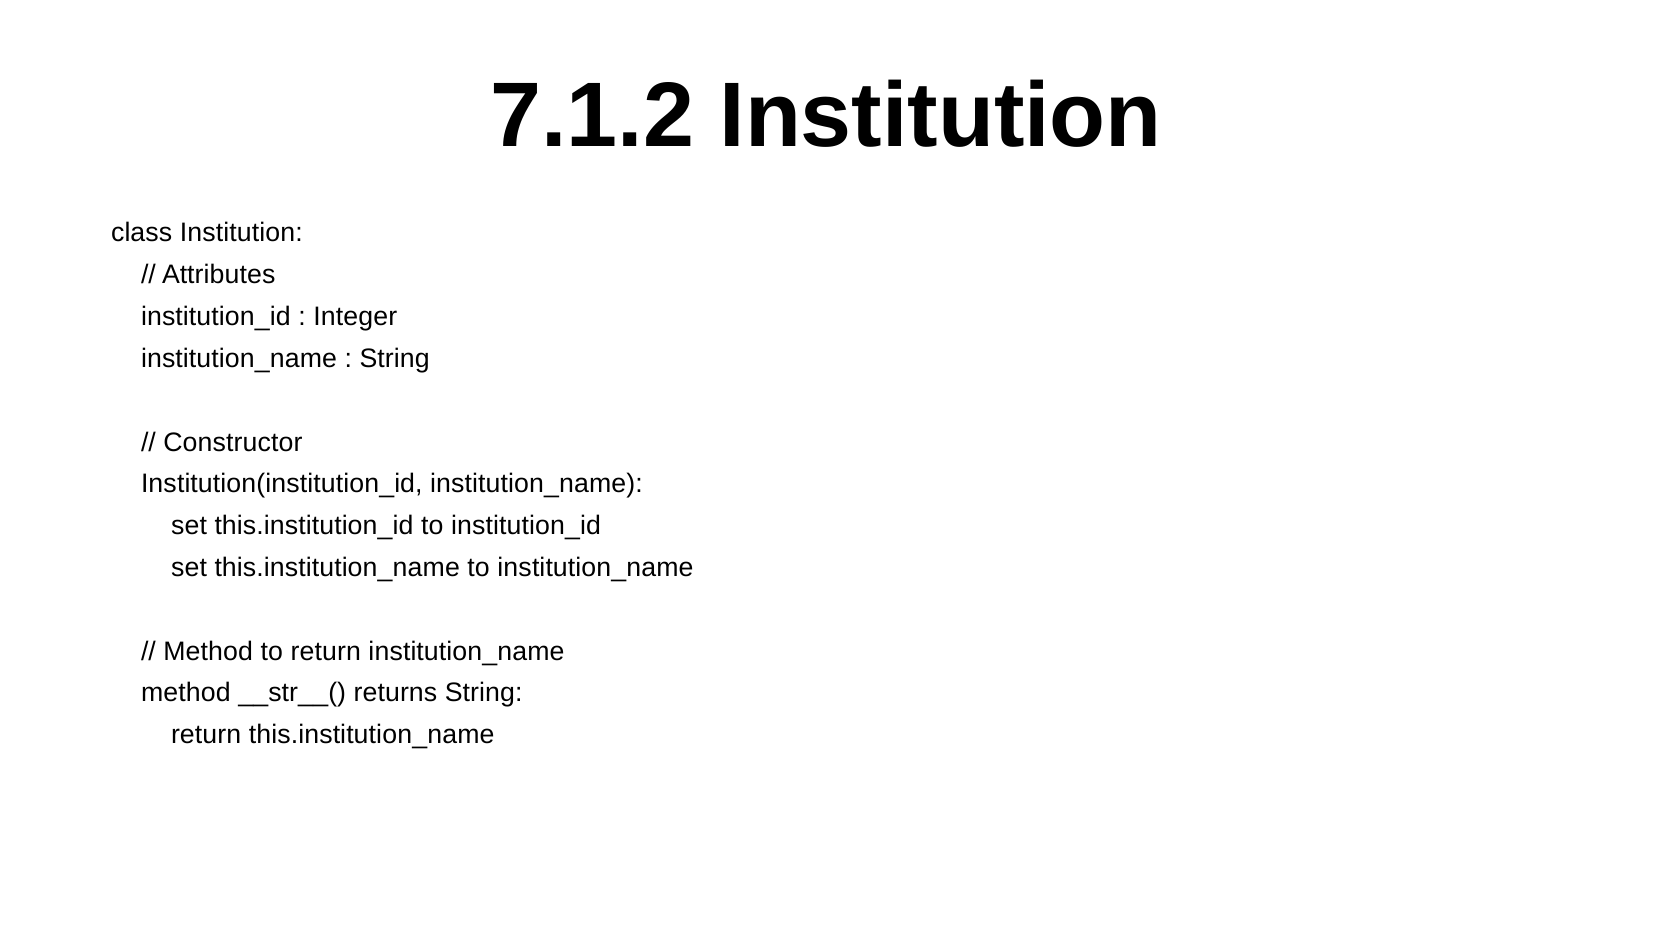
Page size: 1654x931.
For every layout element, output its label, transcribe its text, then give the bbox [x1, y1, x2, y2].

title 7.1.2 Institution [82, 37, 1571, 193]
list class Institution: // Attributes institution_id : Integer institution_name : String // Constructor Institution(institution_id, institution_name): set this.institution_id to institution_id set this.institution_name to institution_name // Method to return institution_name method __str__() returns String: return this.institution_name [82, 217, 1571, 758]
